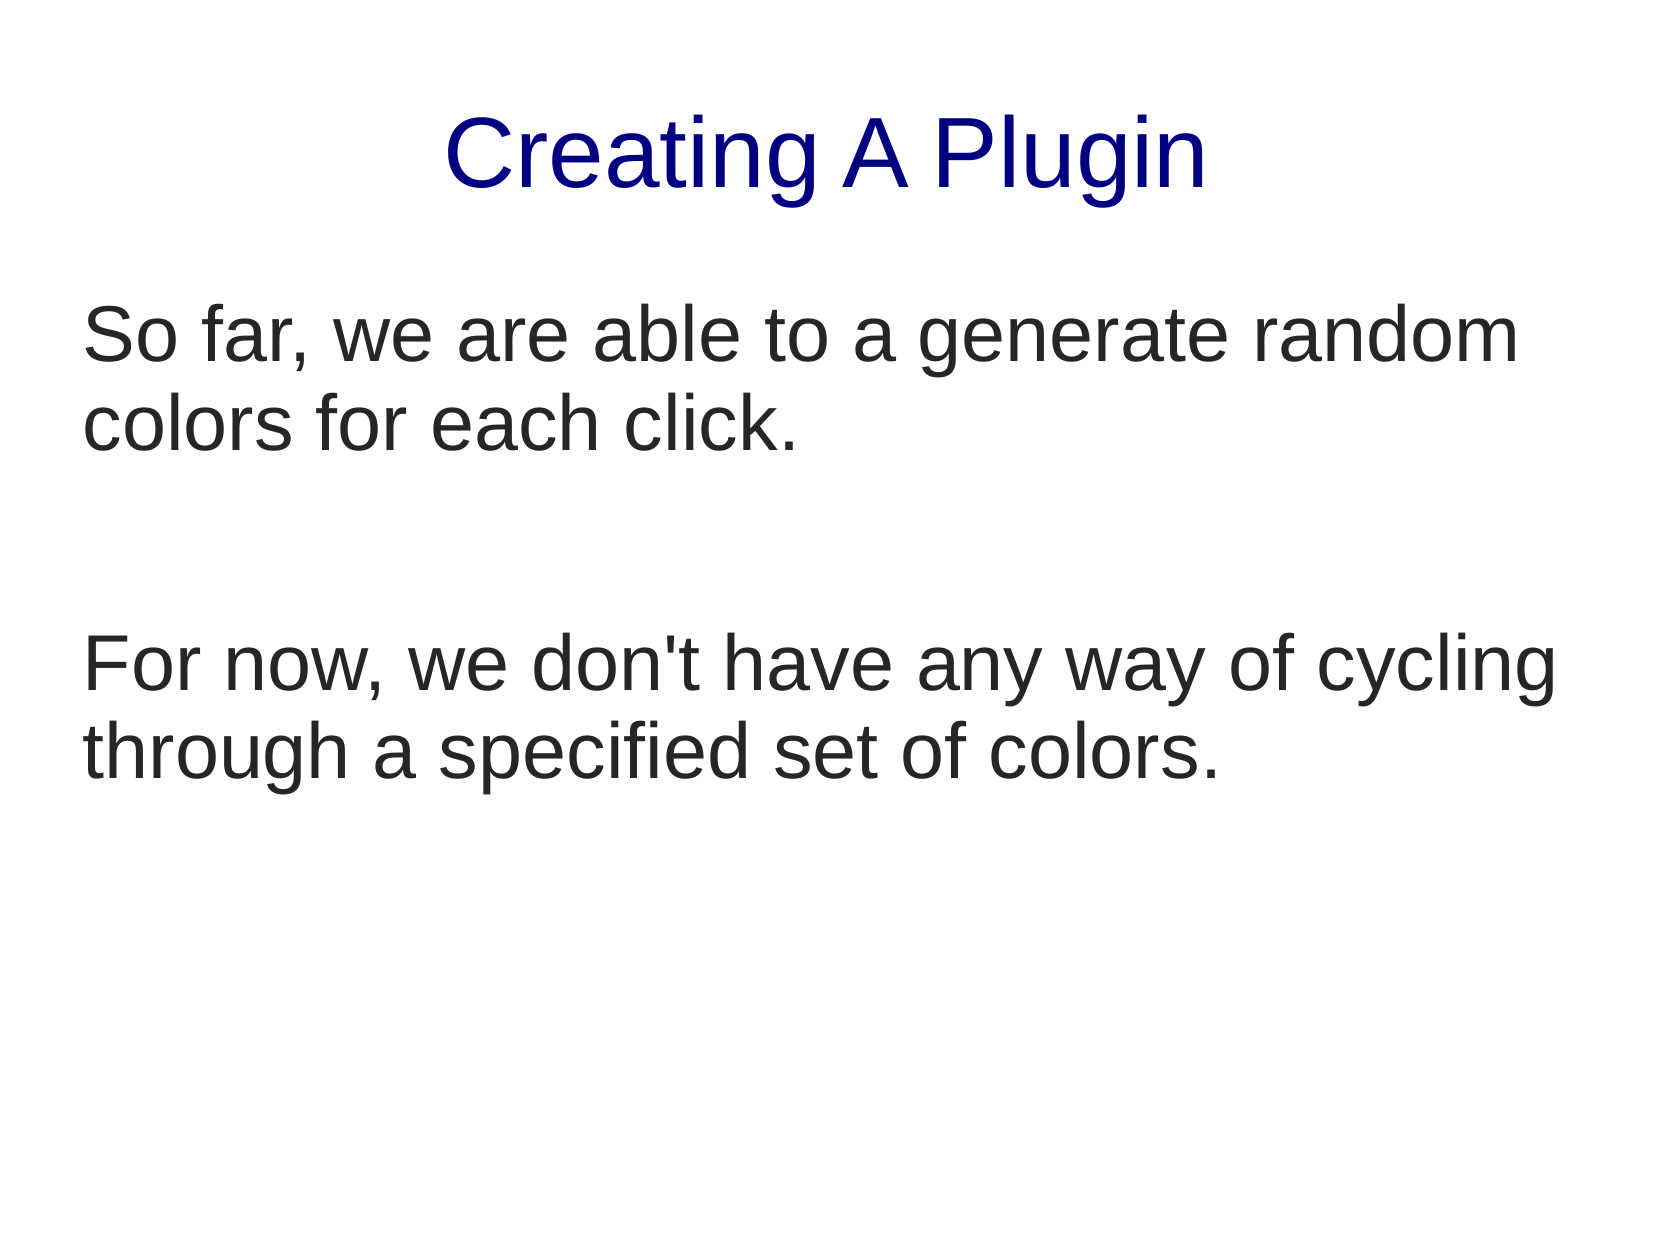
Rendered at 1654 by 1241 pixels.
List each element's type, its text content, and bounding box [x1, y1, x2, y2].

title Creating A Plugin [82, 49, 1571, 257]
list So far, we are able to a generate random colors for each click. For now, we don't have any way of cycling through a specified set of colors. [82, 290, 1571, 796]
